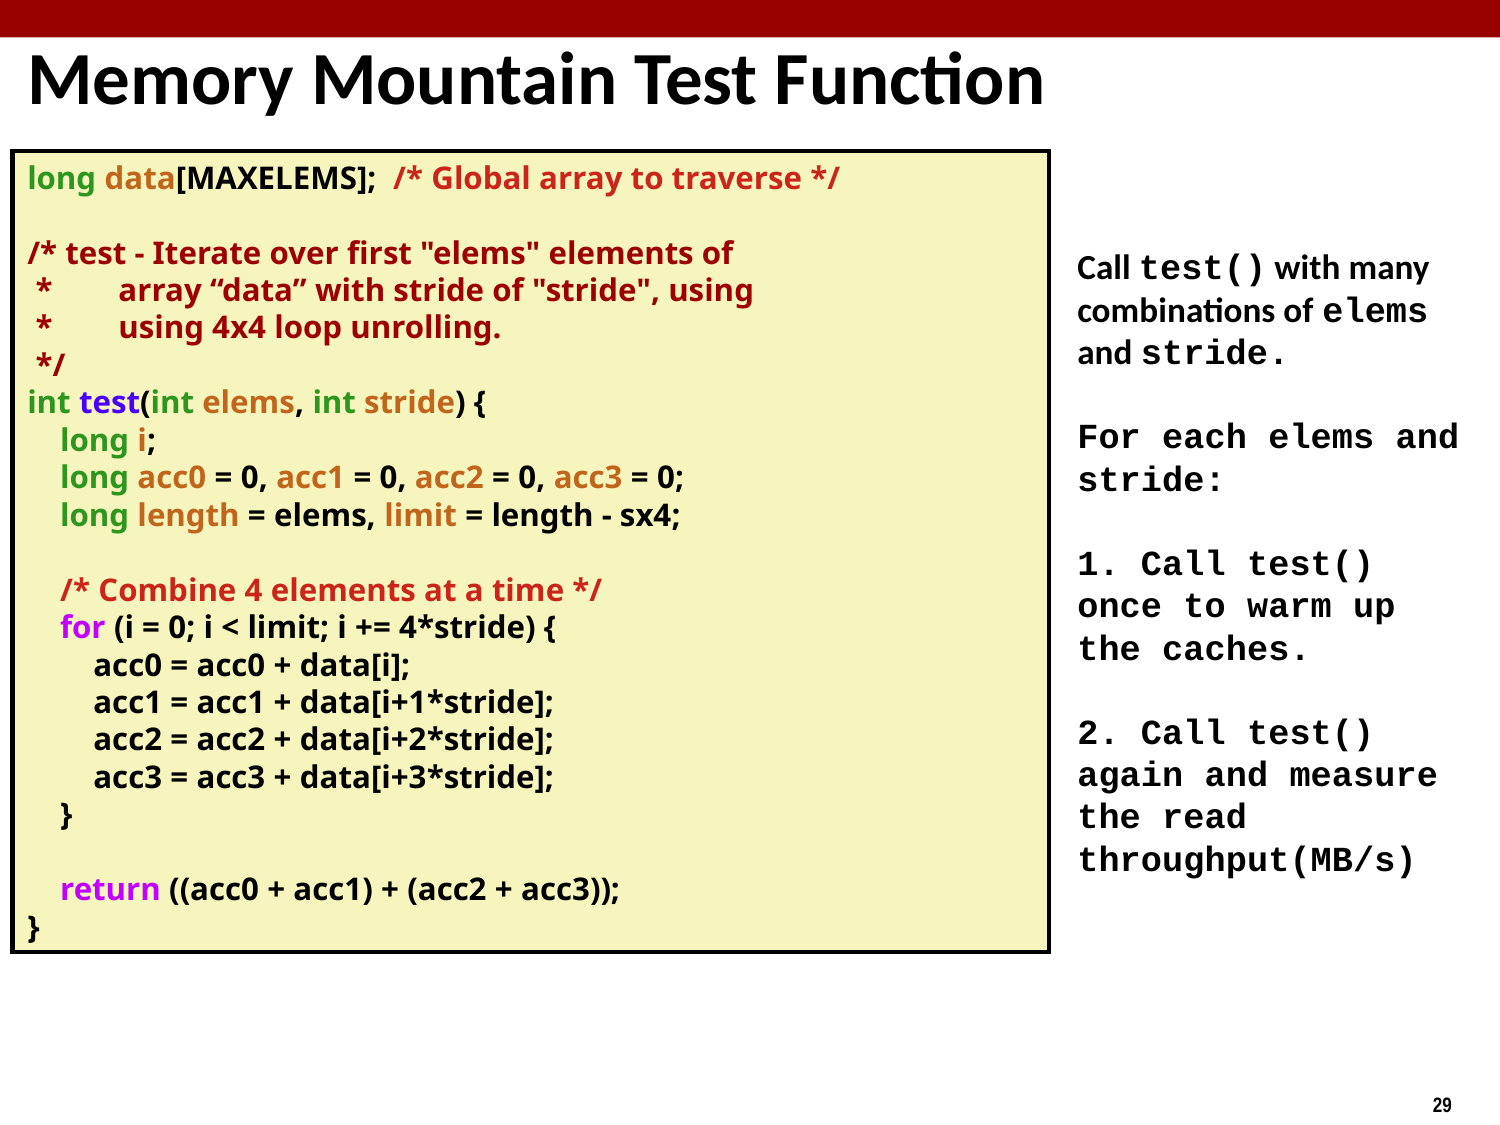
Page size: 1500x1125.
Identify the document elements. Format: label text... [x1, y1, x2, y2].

text_box Call test() with many combinations of elems and stride. For each elems and stride: 1. Call test() once to warm up the caches. 2. Call test() again and measure the read throughput(MB/s) [1062, 237, 1488, 888]
title Memory Mountain Test Function [12, 12, 1258, 138]
text_box long data[MAXELEMS]; /* Global array to traverse */ /* test - Iterate over first "elems" elements of * array “data” with stride of "stride", using * using 4x4 loop unrolling. */ int test(int elems, int stride) { long i; long acc0 = 0, acc1 = 0, acc2 = 0, acc3 = 0; long length = elems, limit = length - sx4; /* Combine 4 elements at a time */ for (i = 0; i < limit; i += 4*stride) { acc0 = acc0 + data[i]; acc1 = acc1 + data[i+1*stride]; acc2 = acc2 + data[i+2*stride]; acc3 = acc3 + data[i+3*stride]; } return ((acc0 + acc1) + (acc2 + acc3)); } [12, 150, 1049, 952]
